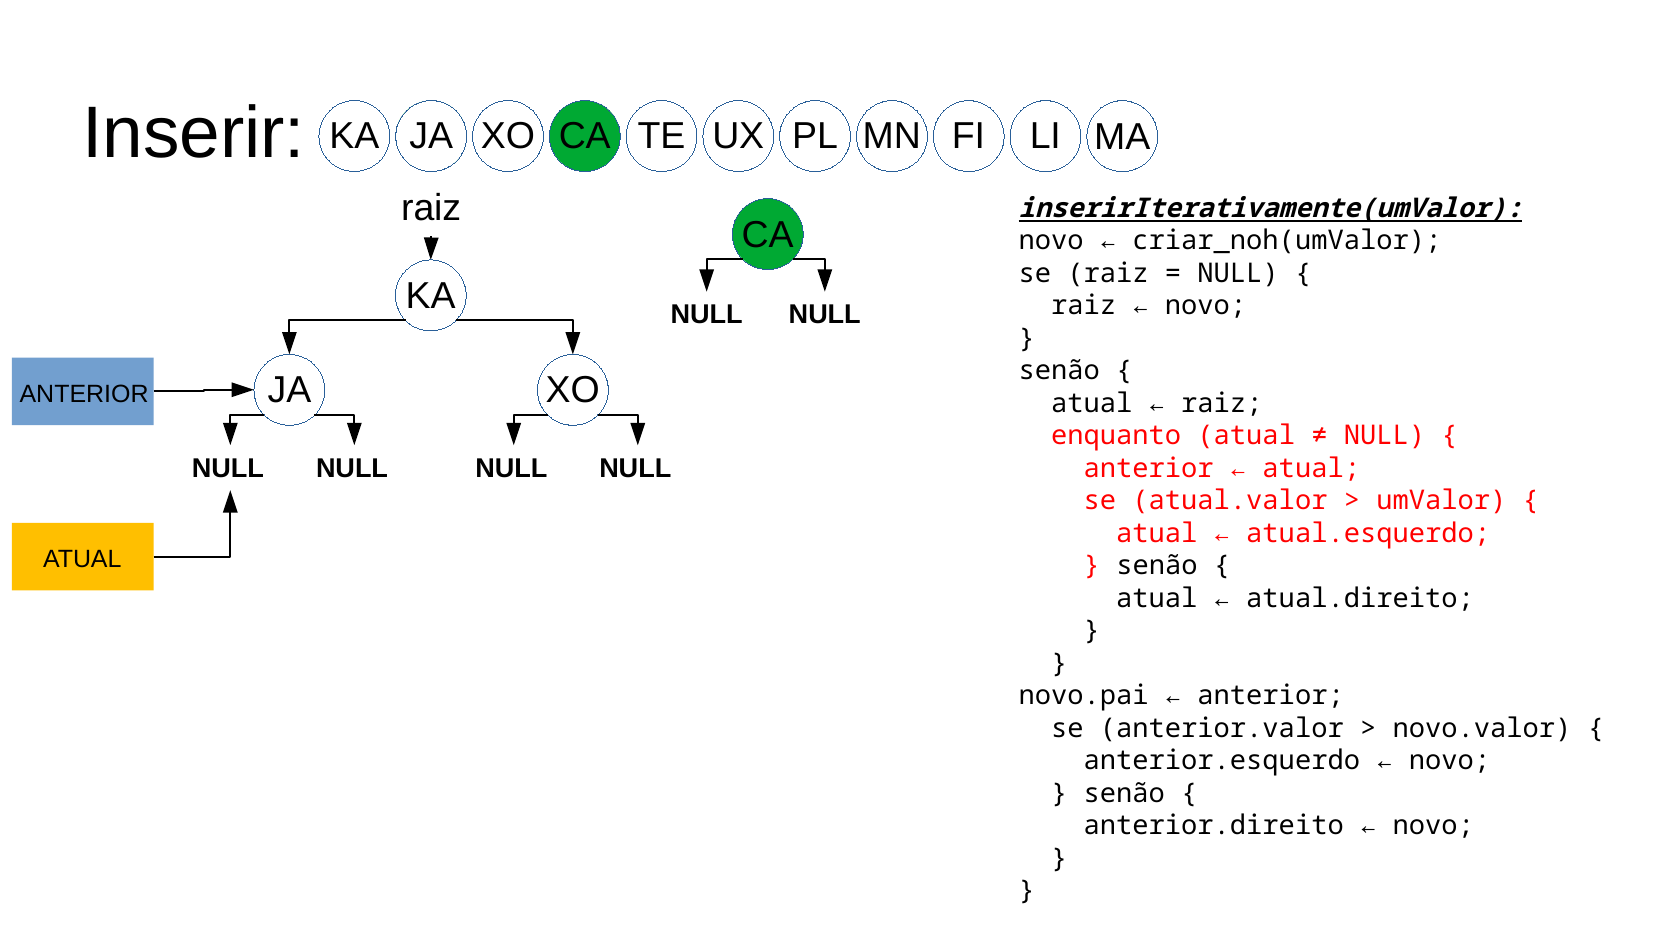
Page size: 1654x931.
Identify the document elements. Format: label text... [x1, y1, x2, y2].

text_box NULL [584, 445, 691, 491]
text_box NULL [301, 445, 408, 491]
text_box TE [626, 100, 697, 172]
text_box [11, 357, 154, 372]
text_box XO [537, 354, 609, 426]
text_box inserirIterativamente(umValor): novo ← criar_noh(umValor); se (raiz = NULL) { raiz ← novo; } senão { atual ← raiz; enquanto (atual ≠ NULL) { anterior ← atual; se (atual.valor > umValor) { atual ← atual.esquerdo; } senão { atual ← atual.direito; } } novo.pai ← anterior; se (anterior.valor > novo.valor) { anterior.esquerdo ← novo; } senão { anterior.direito ← novo; } } [1003, 182, 1654, 931]
text_box raiz [386, 179, 477, 237]
text_box NULL [774, 291, 876, 337]
text_box [11, 522, 154, 591]
text_box PL [784, 100, 851, 172]
text_box XO [472, 100, 544, 172]
text_box KA [395, 259, 467, 331]
text_box NULL [177, 445, 284, 491]
text_box CA [732, 198, 804, 270]
text_box MA [1086, 100, 1158, 172]
title Inserir: [82, 54, 1571, 211]
text_box LI [1010, 100, 1081, 172]
text_box NULL [655, 291, 758, 337]
text_box NULL [460, 445, 567, 491]
text_box FI [933, 100, 1005, 172]
text_box [11, 415, 154, 426]
text_box KA [318, 100, 390, 172]
text_box [744, 118, 786, 206]
text_box CA [549, 100, 621, 172]
text_box JA [395, 100, 467, 172]
text_box UX [702, 100, 769, 172]
text_box MN [856, 100, 928, 172]
text_box JA [253, 354, 325, 426]
text_box ANTERIOR [4, 372, 166, 415]
text_box ATUAL [28, 537, 142, 581]
